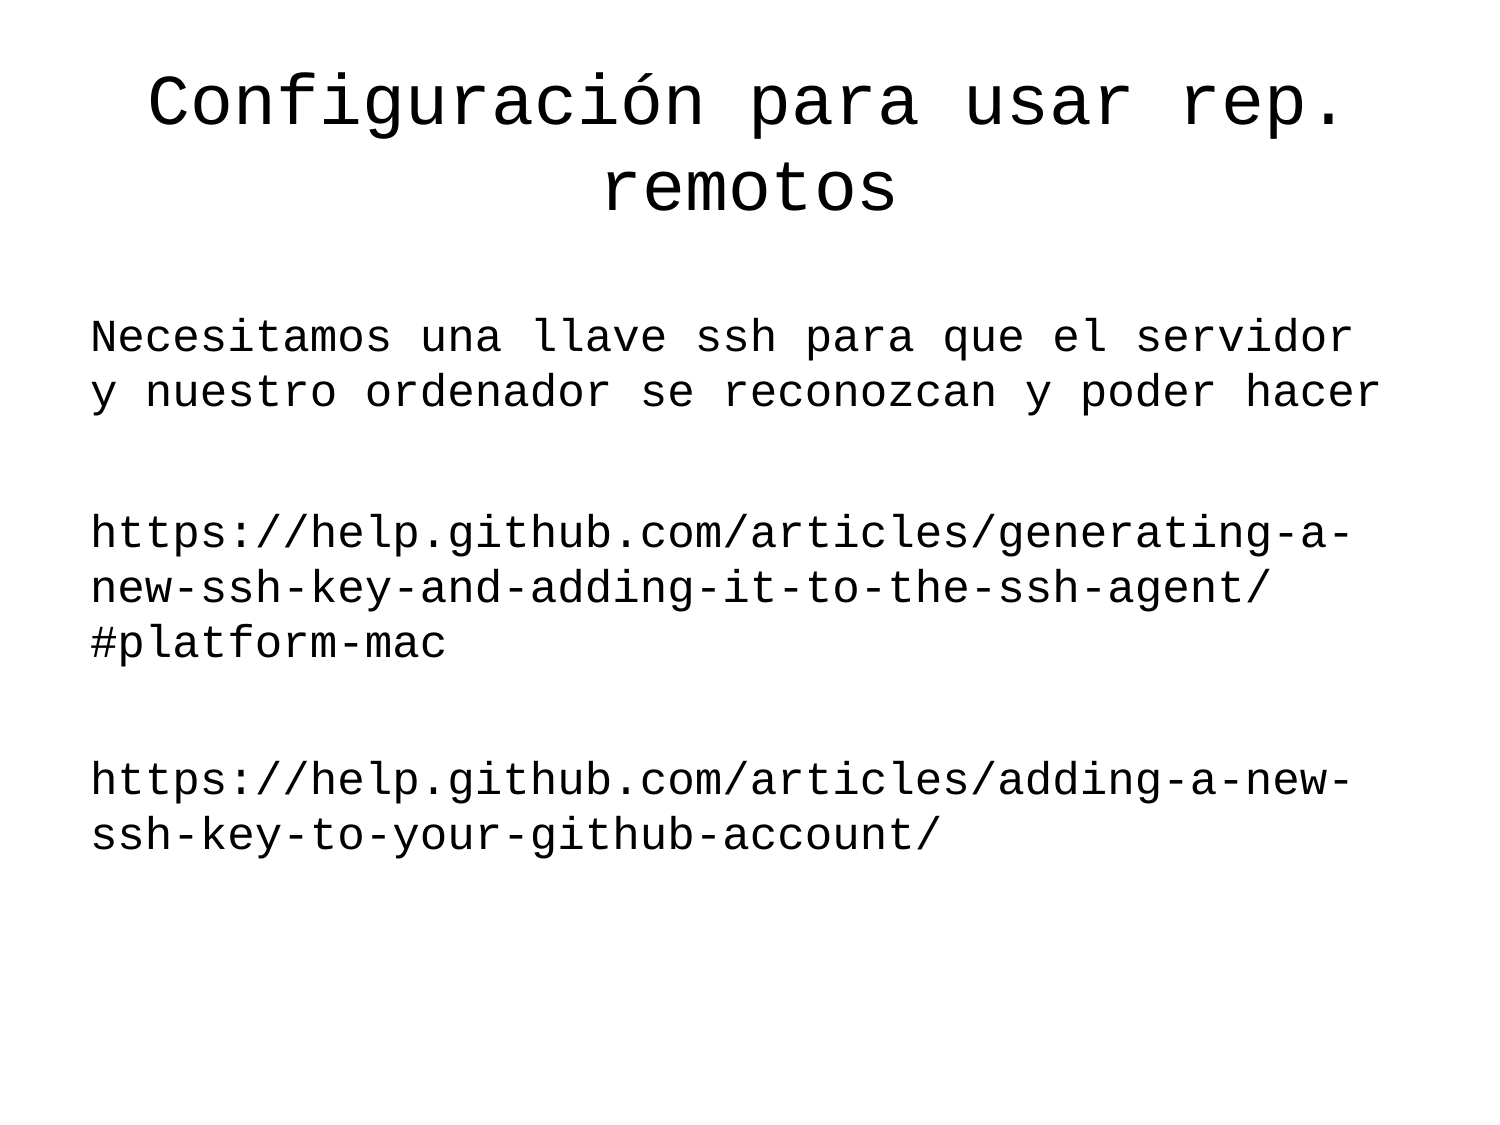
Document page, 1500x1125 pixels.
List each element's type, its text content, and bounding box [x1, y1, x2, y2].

title Configuración para usar rep. remotos [75, 45, 1425, 233]
list Necesitamos una llave ssh para que el servidor y nuestro ordenador se reconozcan y poder hacer https://help.github.com/articles/generating-a-new-ssh-key-and-adding-it-to-the-ssh-agent/#platform-mac https://help.github.com/articles/adding-a-new-ssh-key-to-your-github-account/ [75, 297, 1425, 1041]
